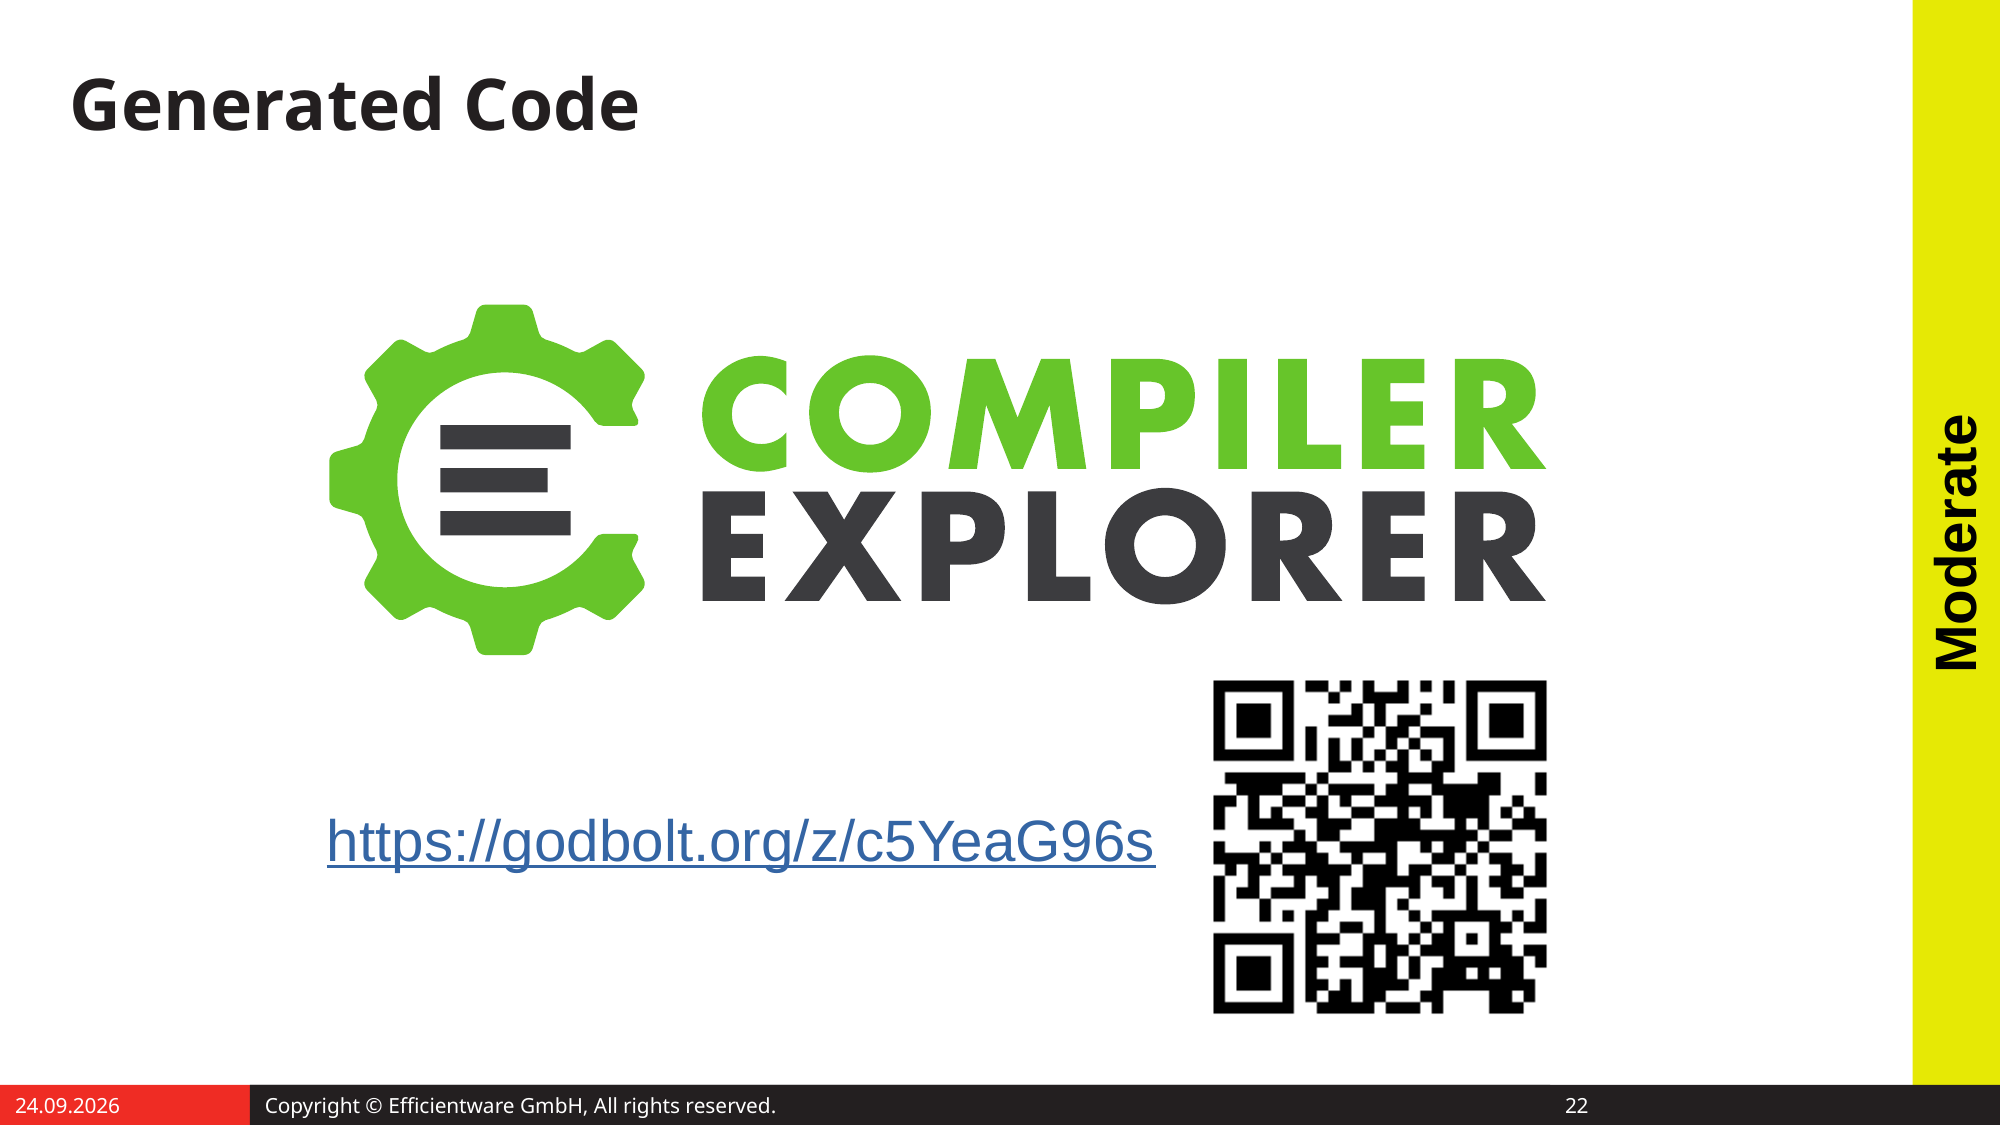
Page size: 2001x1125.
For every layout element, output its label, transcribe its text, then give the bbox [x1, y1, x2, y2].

slide_number <number> [1551, 1084, 2000, 1125]
slide_number 02.11.2025 [0, 1084, 249, 1125]
text_box https://godbolt.org/z/c5YeaG96s [311, 801, 1168, 882]
text_box Moderate [1912, 0, 2000, 1084]
text_box Copyright © Efficientware GmbH, All rights reserved. [250, 1084, 1551, 1125]
title Generated Code [55, 52, 1945, 156]
picture [38, 0, 1838, 1060]
